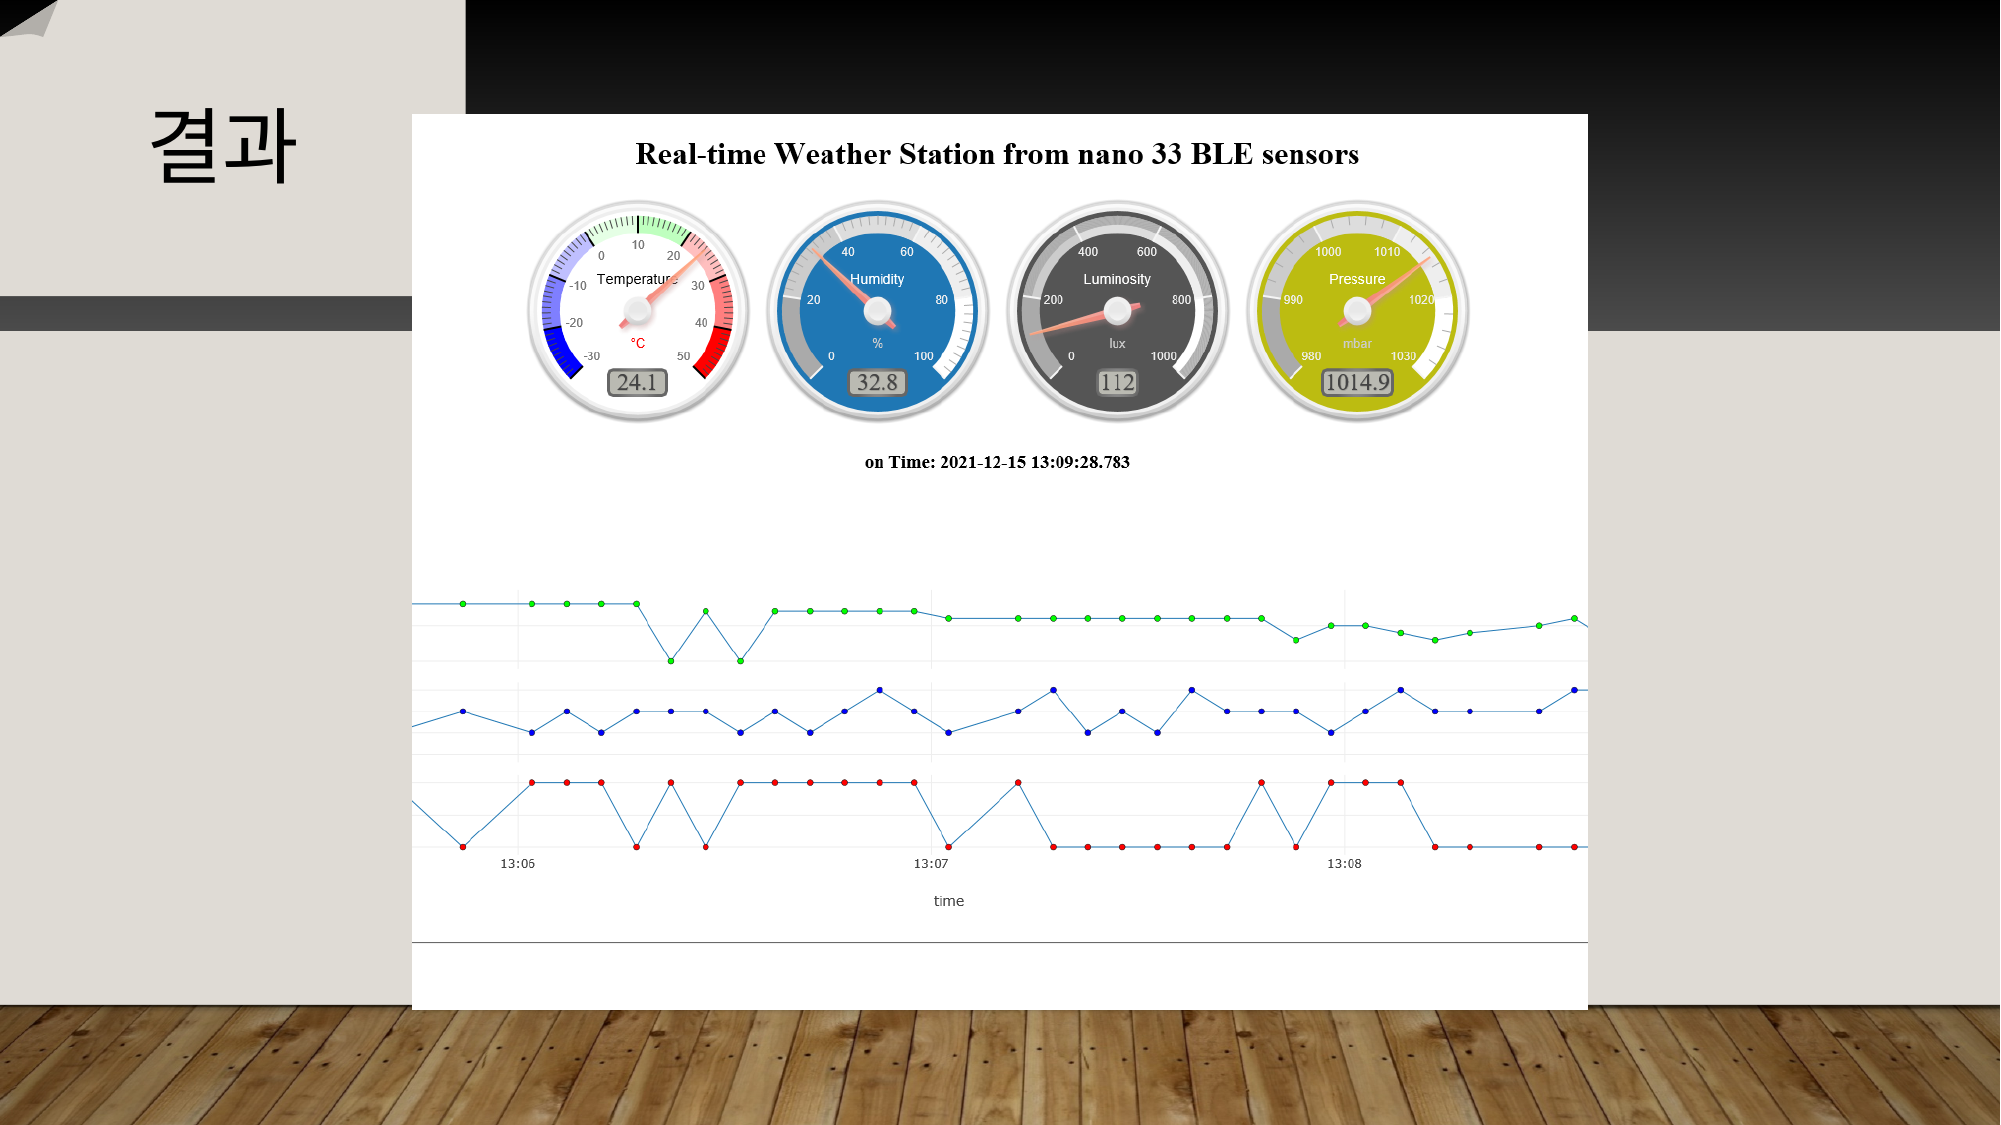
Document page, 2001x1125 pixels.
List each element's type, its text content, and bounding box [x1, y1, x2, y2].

text_box [0, 0, 466, 114]
text_box 결과 [0, 98, 446, 198]
picture [0, 114, 2000, 1125]
text_box [0, 198, 412, 297]
